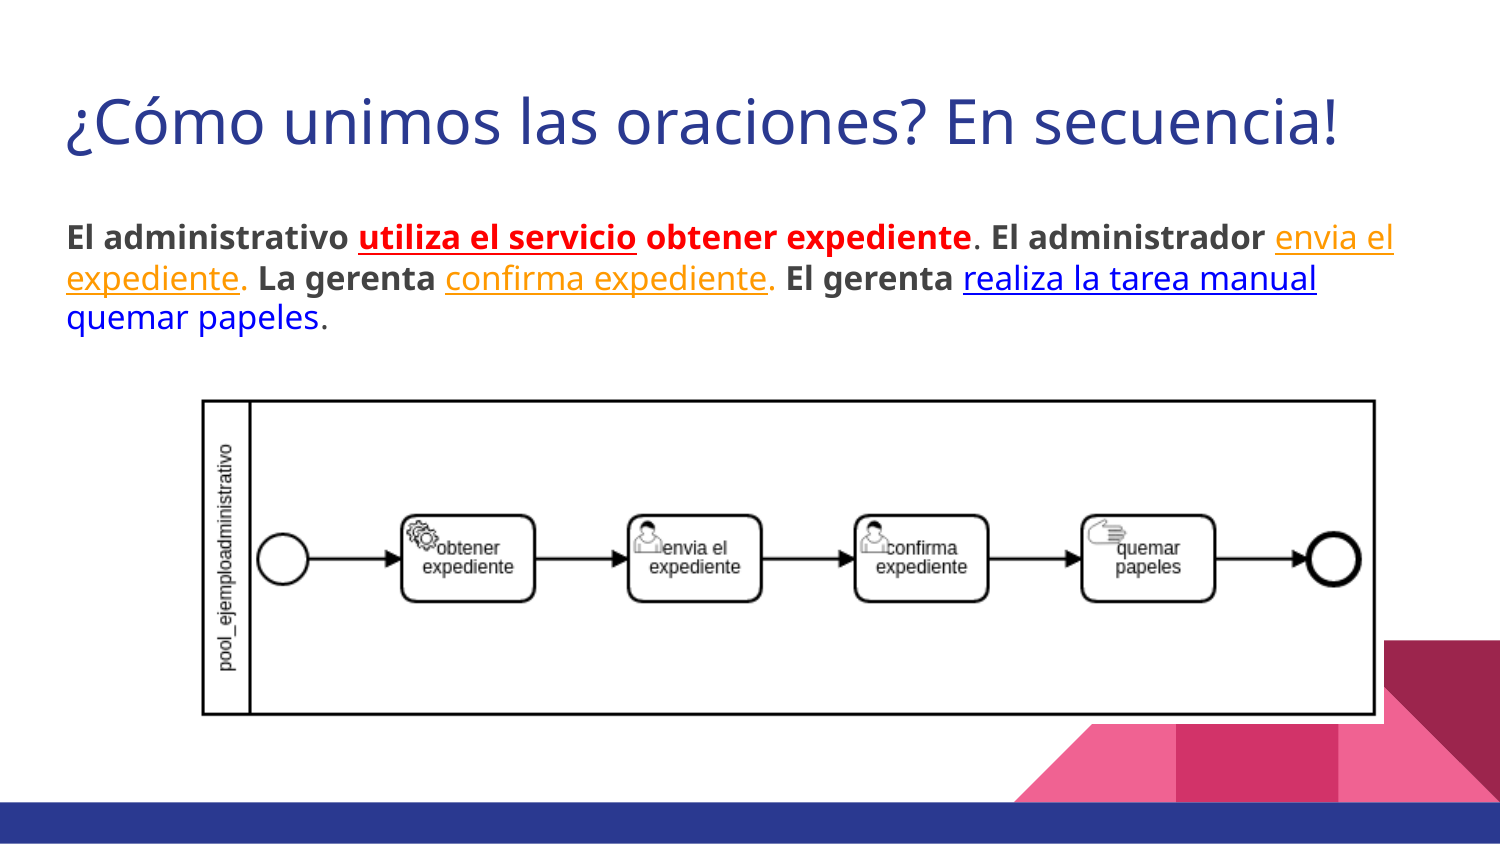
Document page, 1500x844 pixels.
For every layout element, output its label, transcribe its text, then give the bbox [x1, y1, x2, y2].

picture [194, 392, 1384, 724]
title ¿Cómo unimos las oraciones? En secuencia! [51, 67, 1449, 167]
list El administrativo utiliza el servicio obtener expediente. El administrador envia el expediente. La gerenta confirma expediente. El gerenta realiza la tarea manual quemar papeles. [51, 201, 1449, 750]
